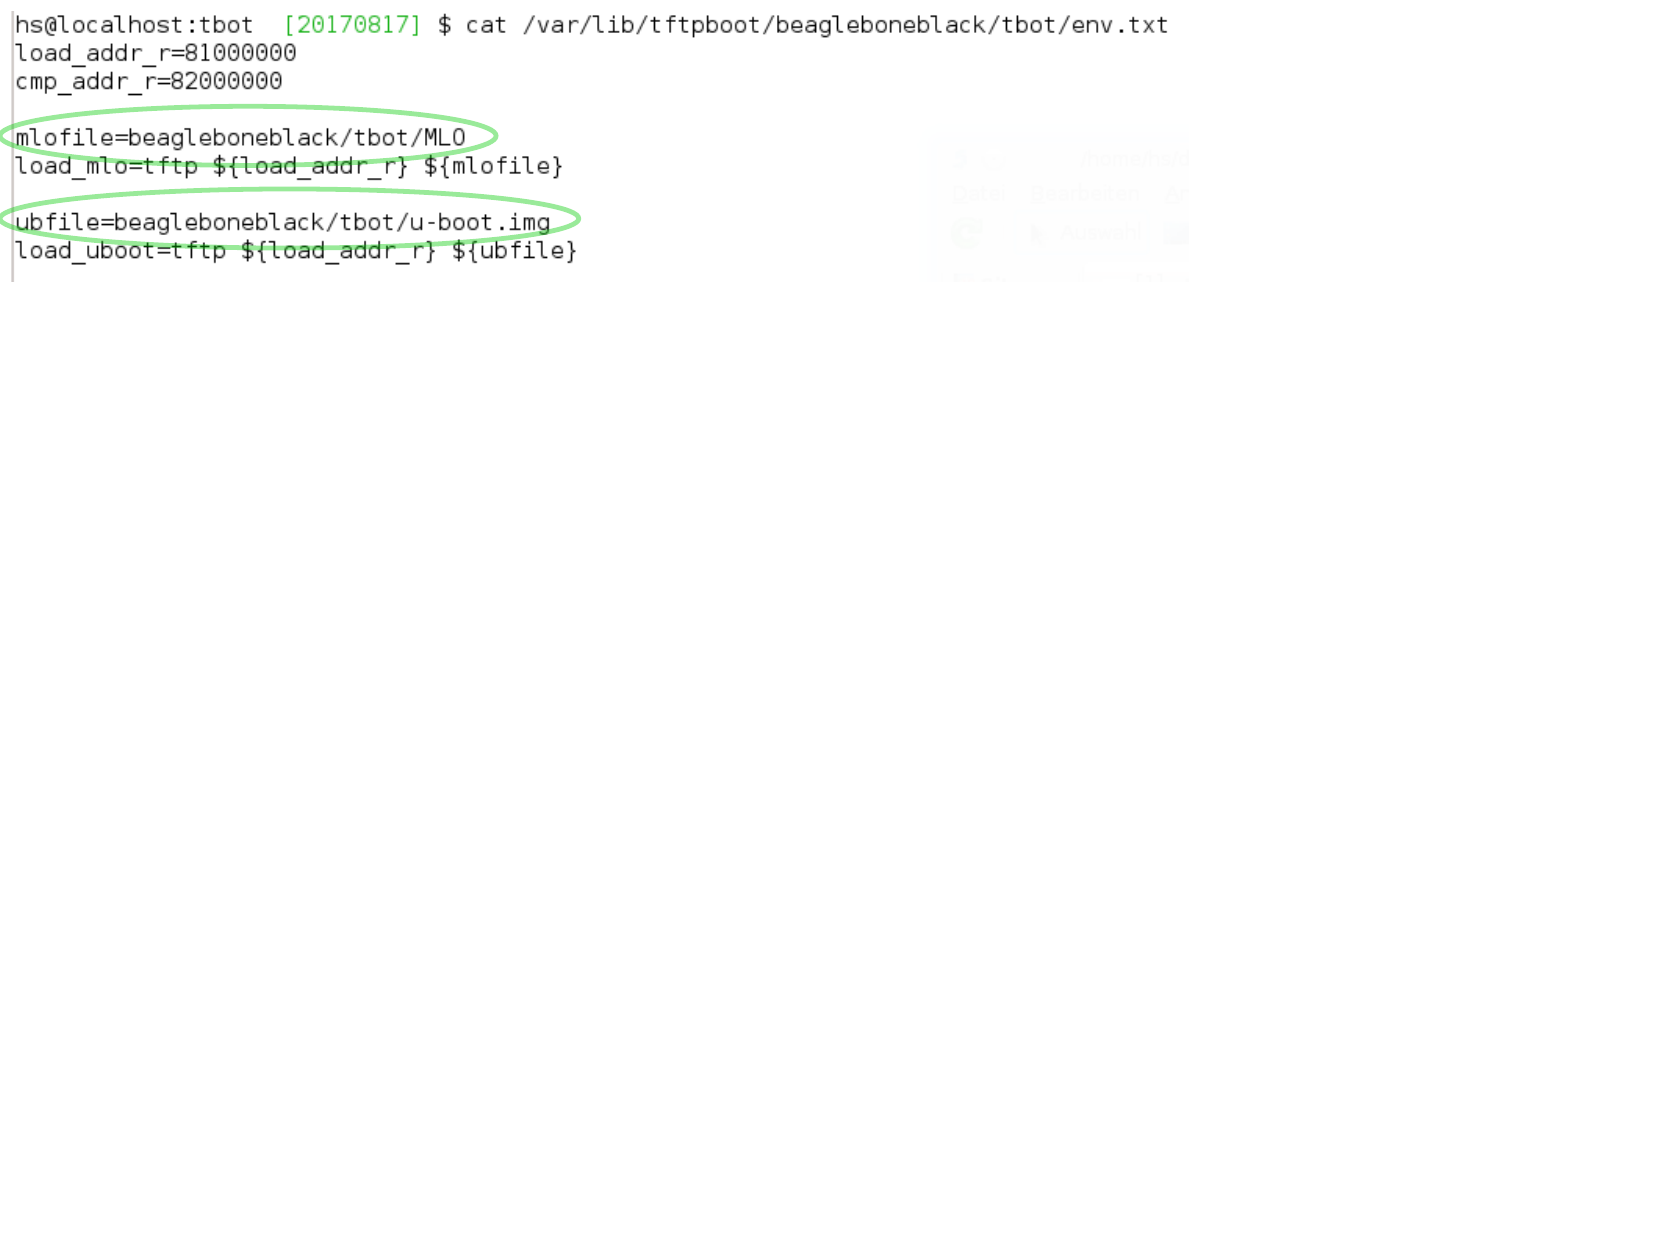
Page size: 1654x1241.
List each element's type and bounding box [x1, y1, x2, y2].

picture [11, 192, 576, 245]
picture [11, 11, 1189, 283]
picture [11, 109, 493, 163]
